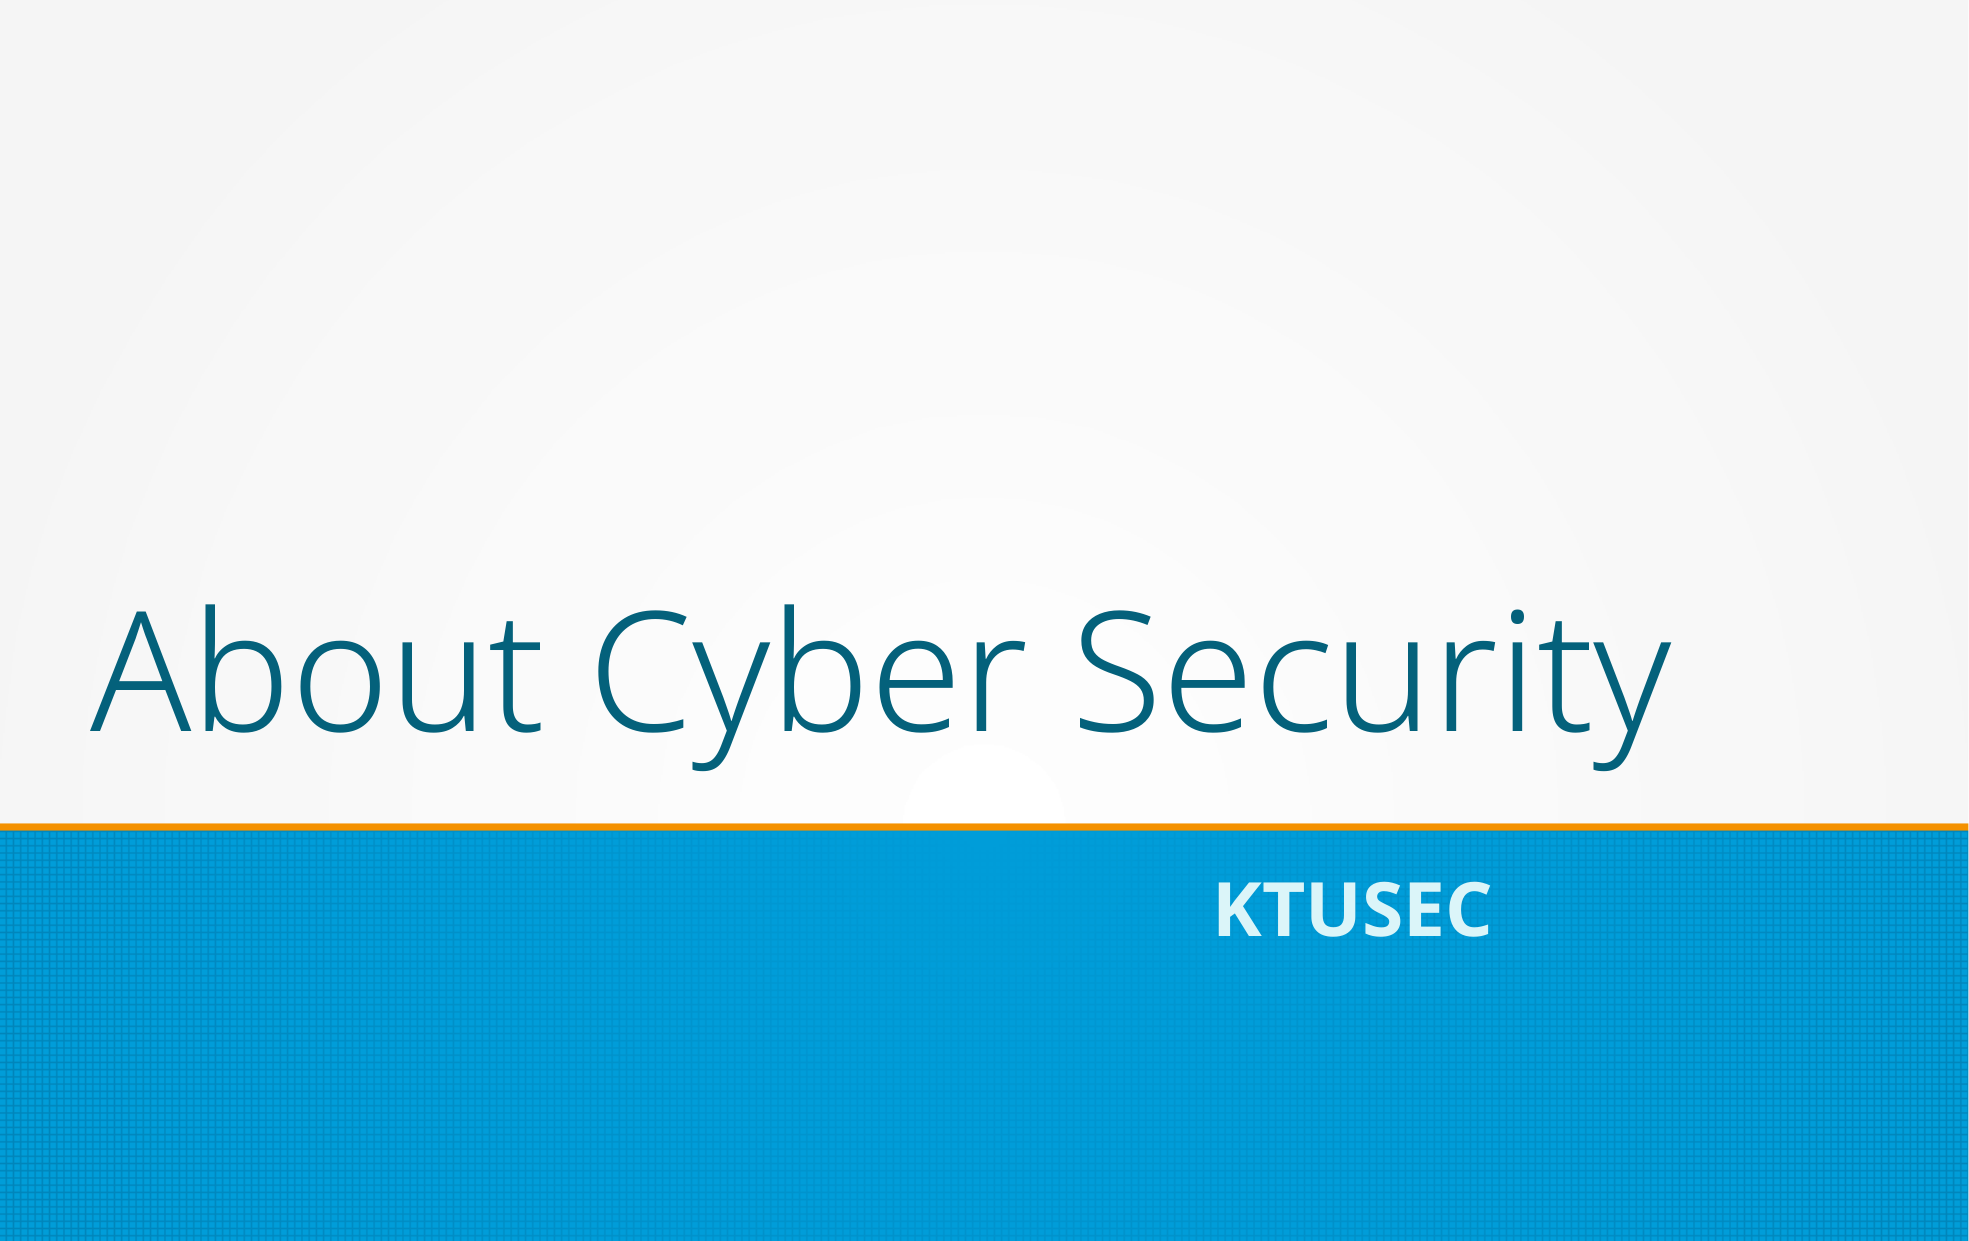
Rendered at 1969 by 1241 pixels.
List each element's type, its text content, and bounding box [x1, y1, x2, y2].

title About Cyber Security [90, 49, 1862, 781]
subtitle KTUSEC [90, 855, 1861, 1111]
picture [0, 0, 1969, 830]
